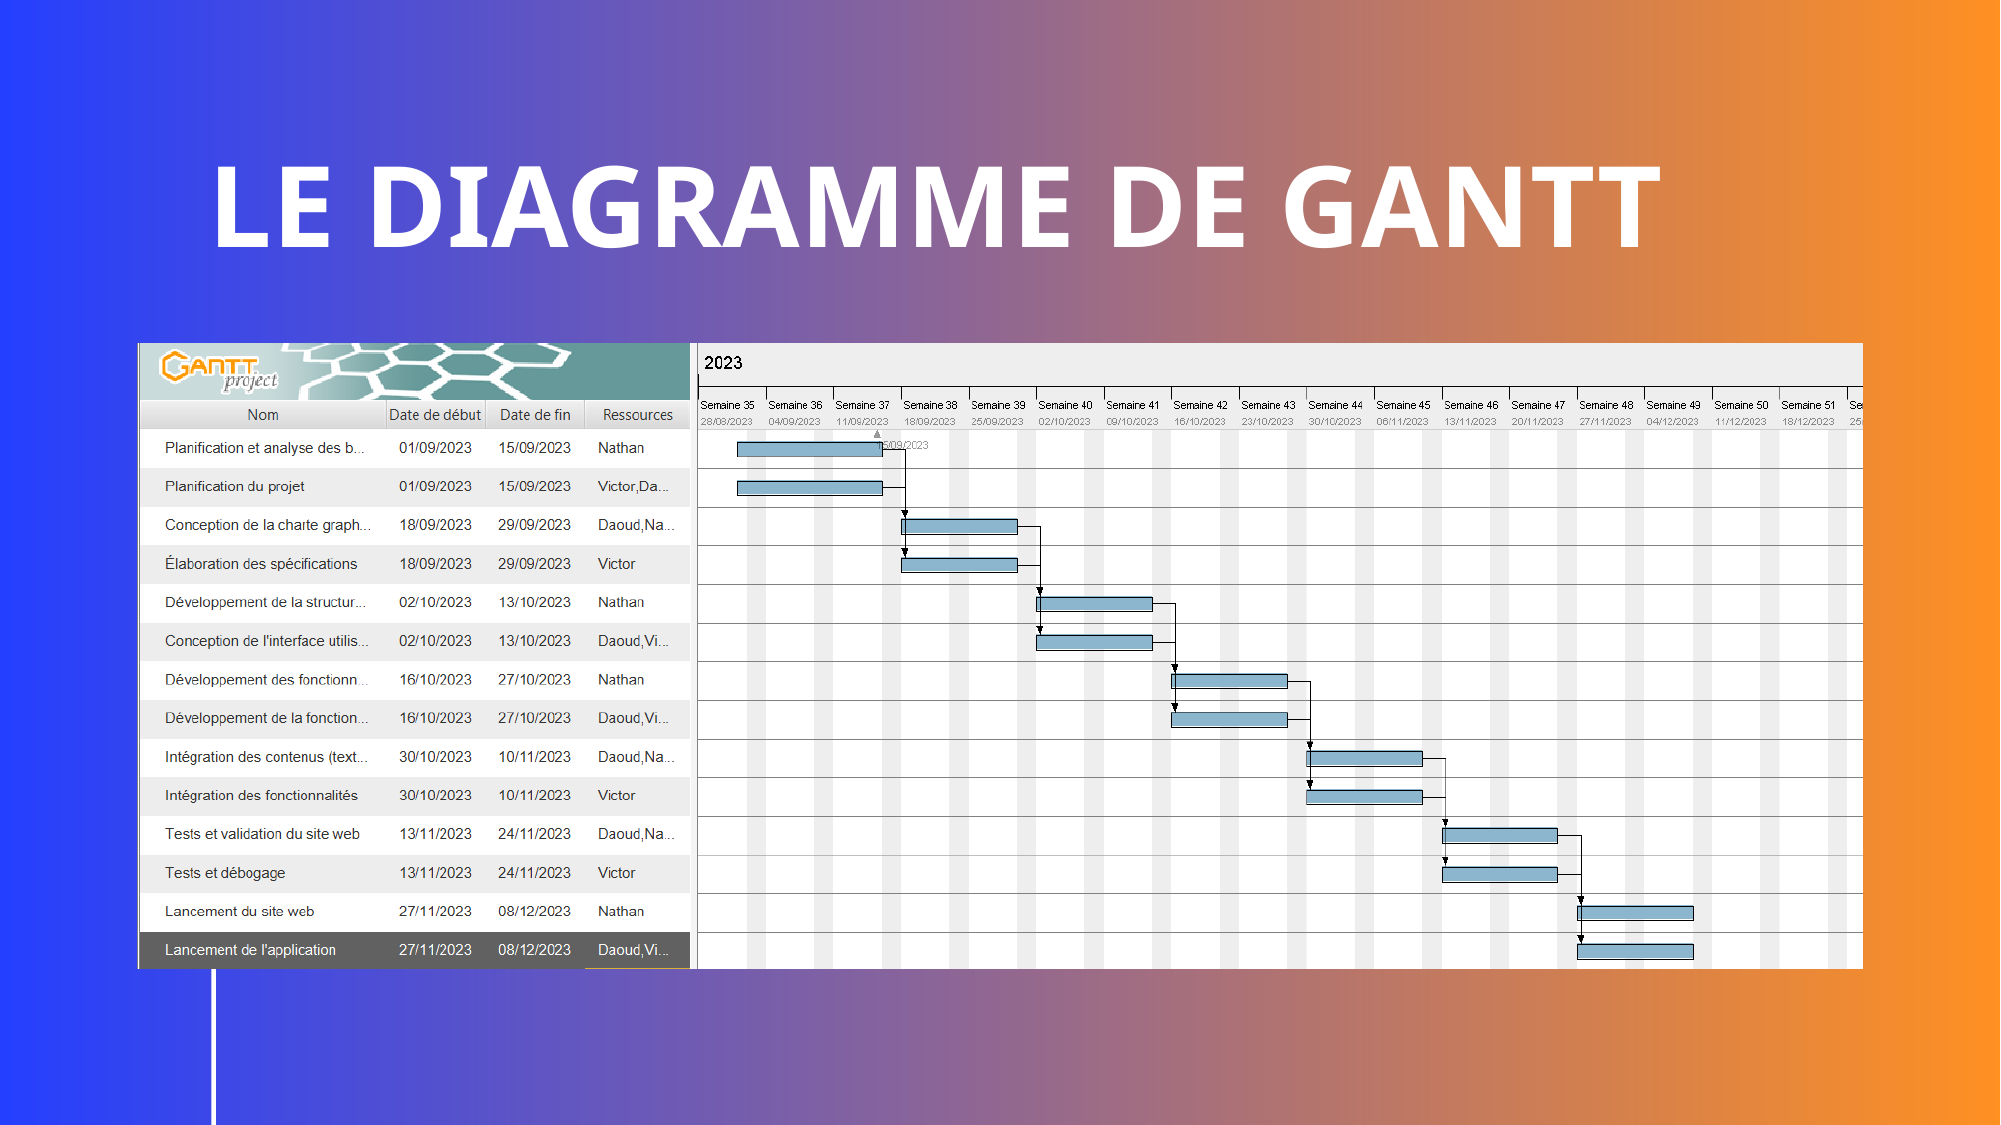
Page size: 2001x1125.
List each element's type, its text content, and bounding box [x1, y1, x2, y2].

title Le diagramme de gantt [143, 115, 1804, 280]
picture [137, 343, 1863, 969]
